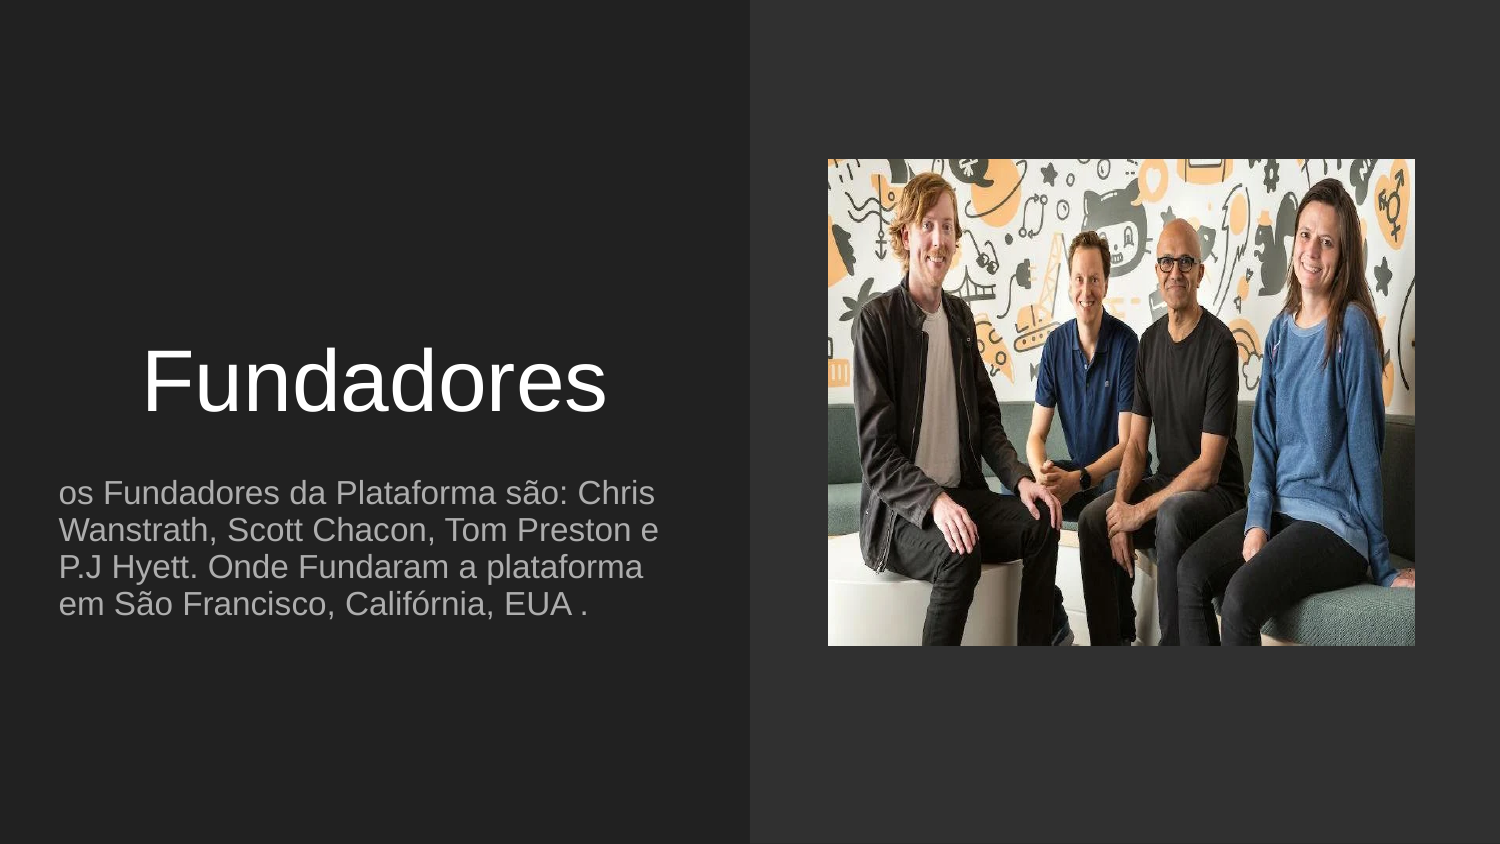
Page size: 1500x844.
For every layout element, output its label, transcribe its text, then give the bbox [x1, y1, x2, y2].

title Fundadores [43, 202, 708, 446]
picture [828, 159, 1415, 646]
subtitle os Fundadores da Plataforma são: Chris Wanstrath, Scott Chacon, Tom Preston e P.J Hyett. Onde Fundaram a plataforma em São Francisco, Califórnia, EUA . [43, 459, 708, 663]
